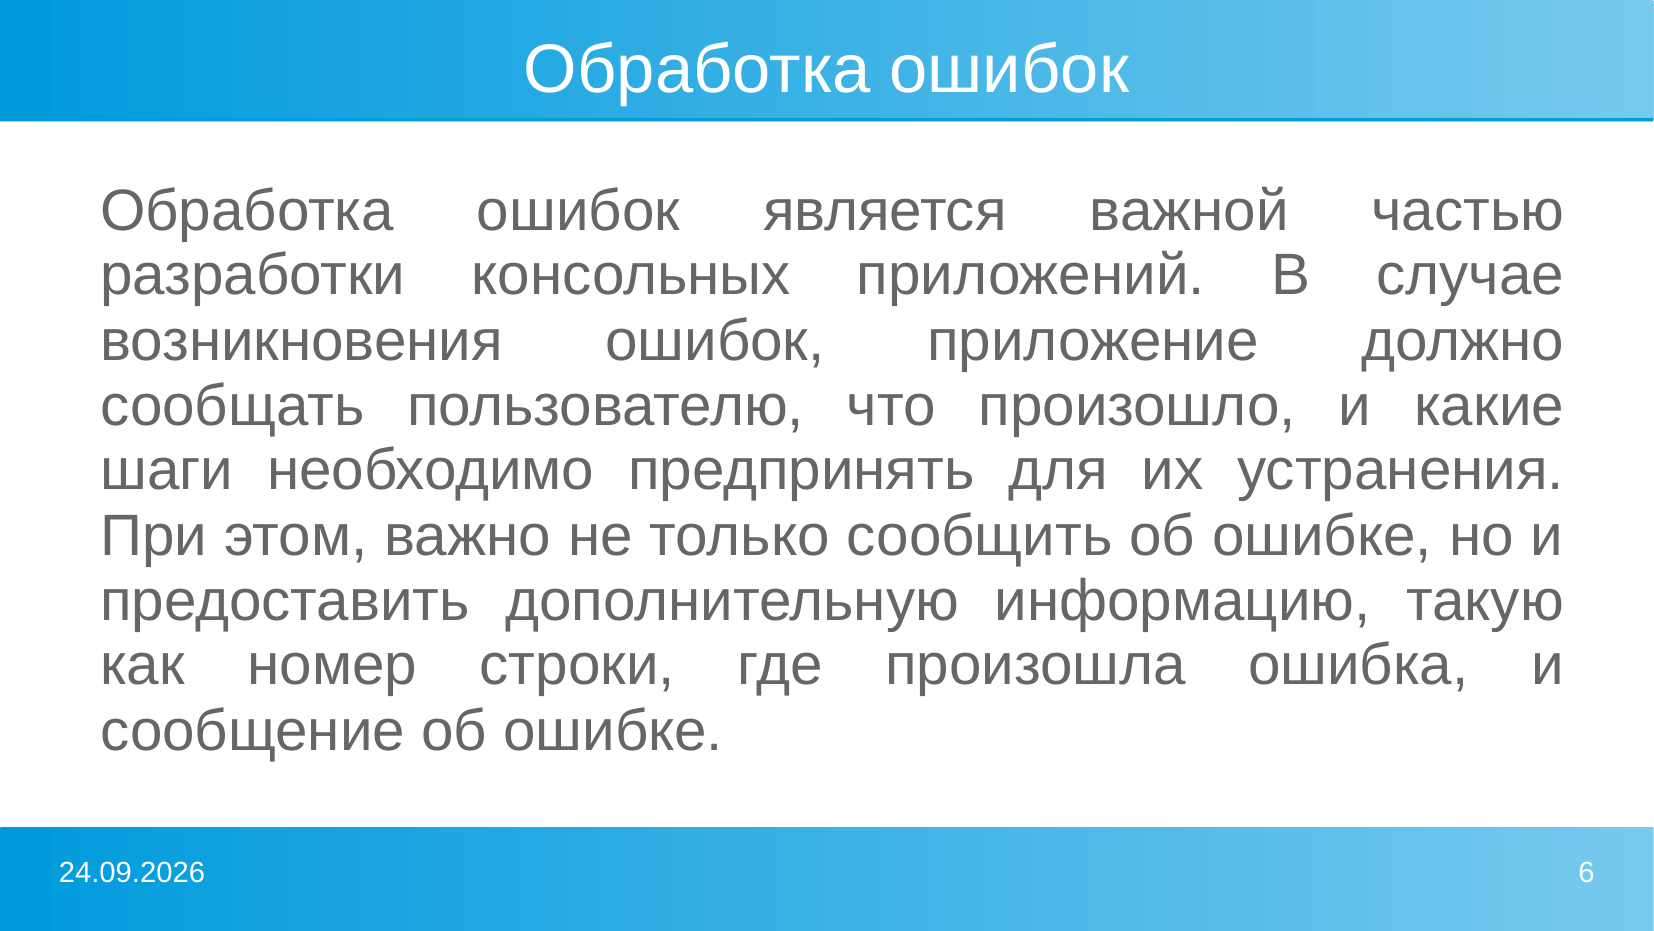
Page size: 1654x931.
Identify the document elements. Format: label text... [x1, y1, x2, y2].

list Обработка ошибок является важной частью разработки консольных приложений. В случае возникновения ошибок, приложение должно сообщать пользователю, что произошло, и какие шаги необходимо предпринять для их устранения. При этом, важно не только сообщить об ошибке, но и предоставить дополнительную информацию, такую как номер строки, где произошла ошибка, и сообщение об ошибке. [29, 177, 1565, 768]
title Обработка ошибок [59, 29, 1595, 108]
